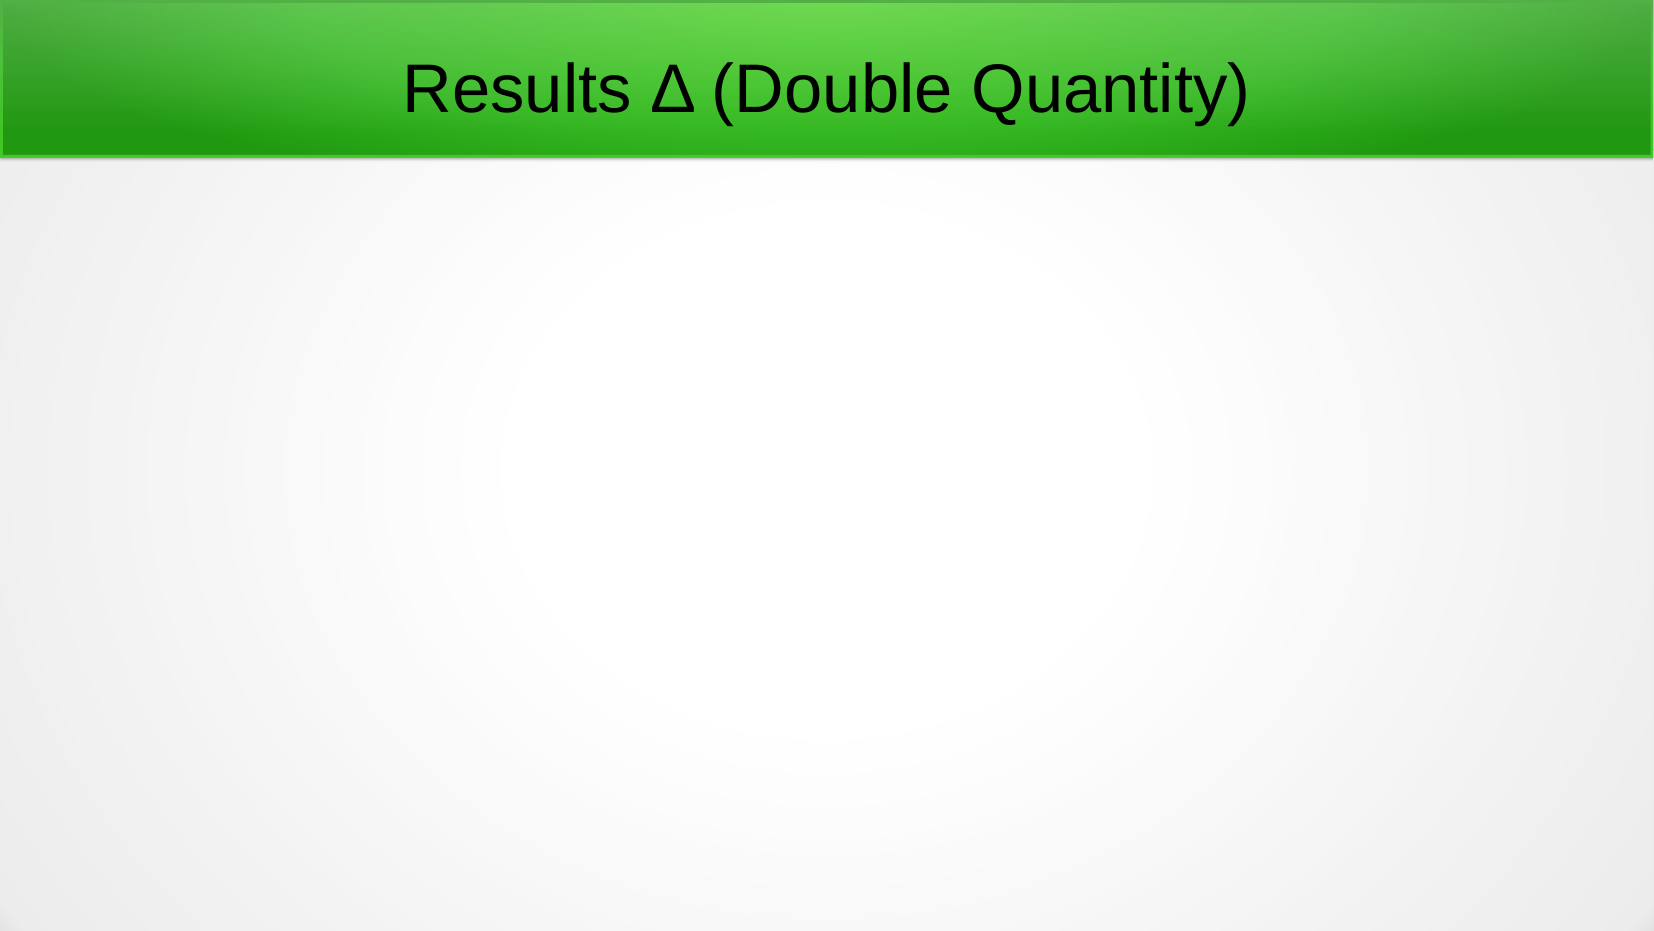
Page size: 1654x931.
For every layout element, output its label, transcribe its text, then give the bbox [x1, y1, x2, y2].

title Results Δ (Double Quantity) [82, 35, 1571, 142]
